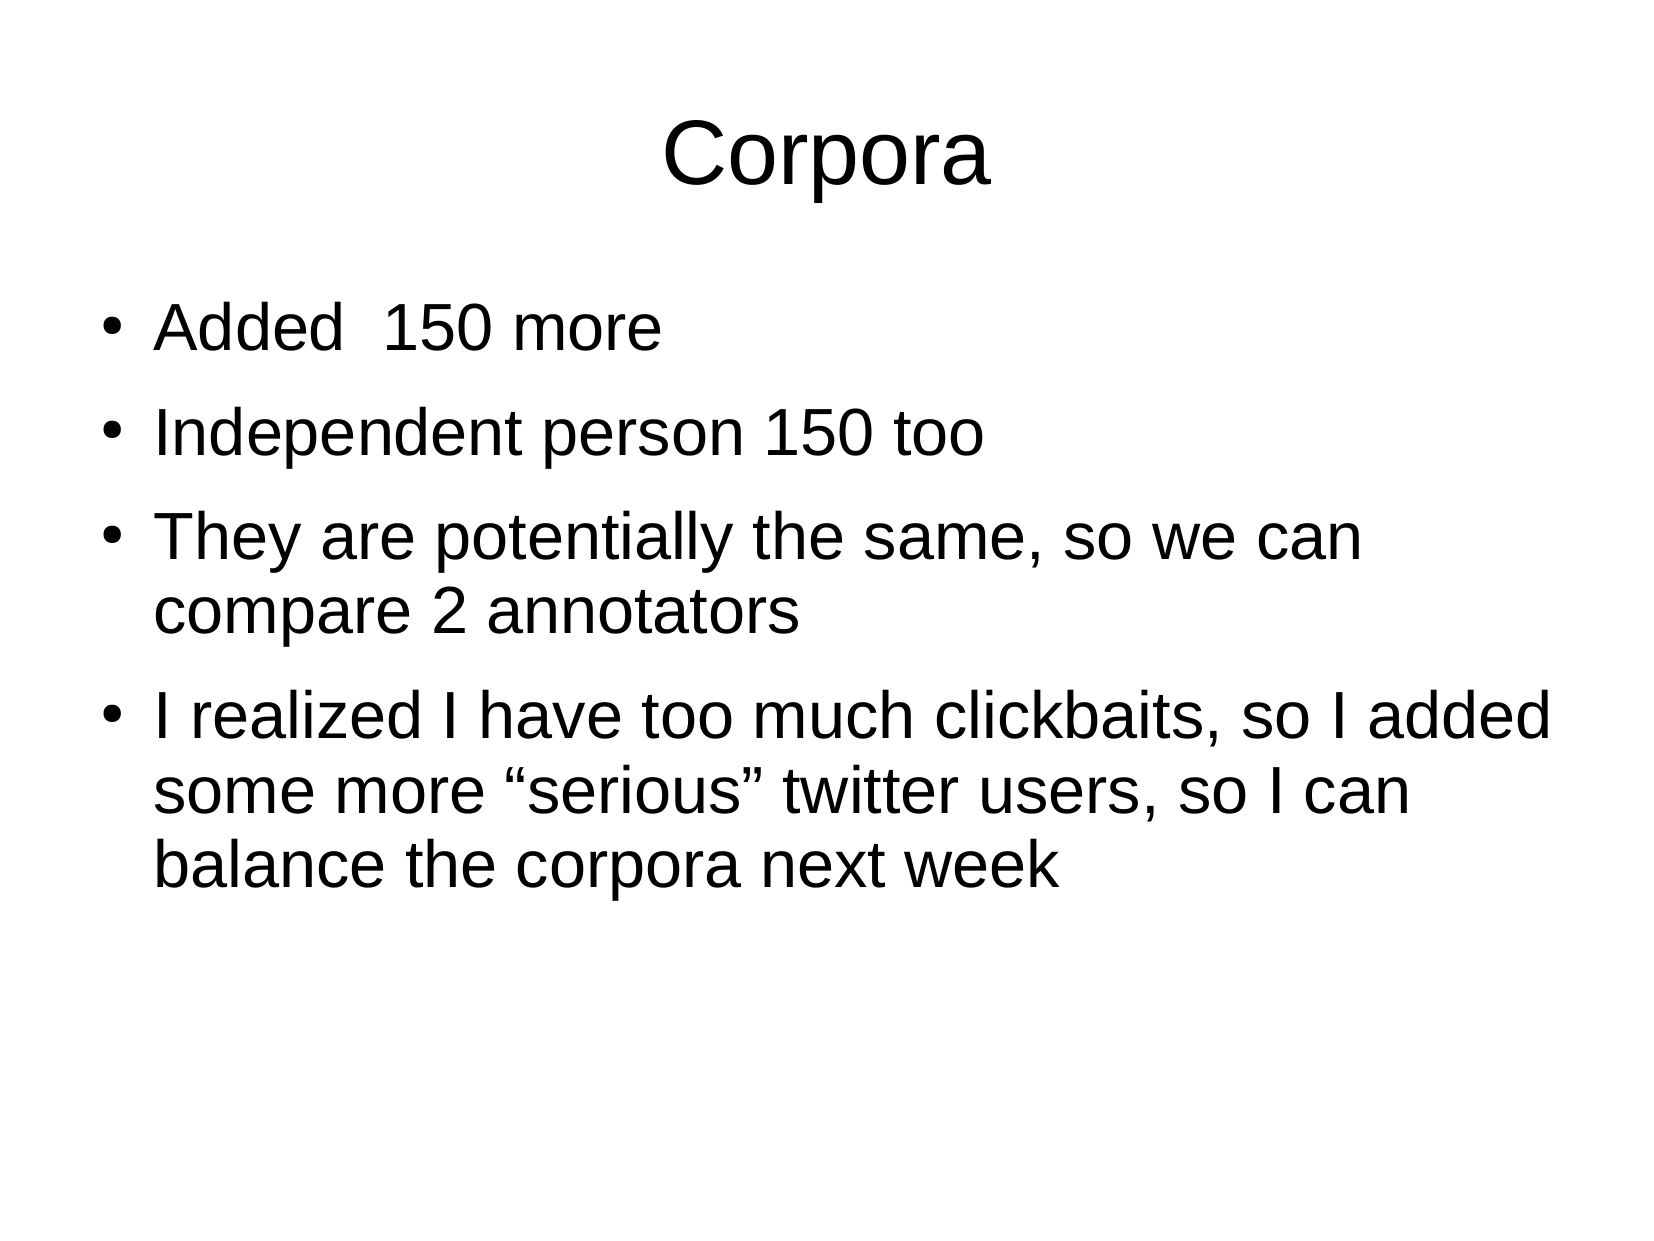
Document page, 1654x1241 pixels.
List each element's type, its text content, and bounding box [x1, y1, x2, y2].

list Added 150 more Independent person 150 too They are potentially the same, so we can compare 2 annotators I realized I have too much clickbaits, so I added some more “serious” twitter users, so I can balance the corpora next week [82, 290, 1571, 1010]
title Corpora [82, 49, 1571, 257]
